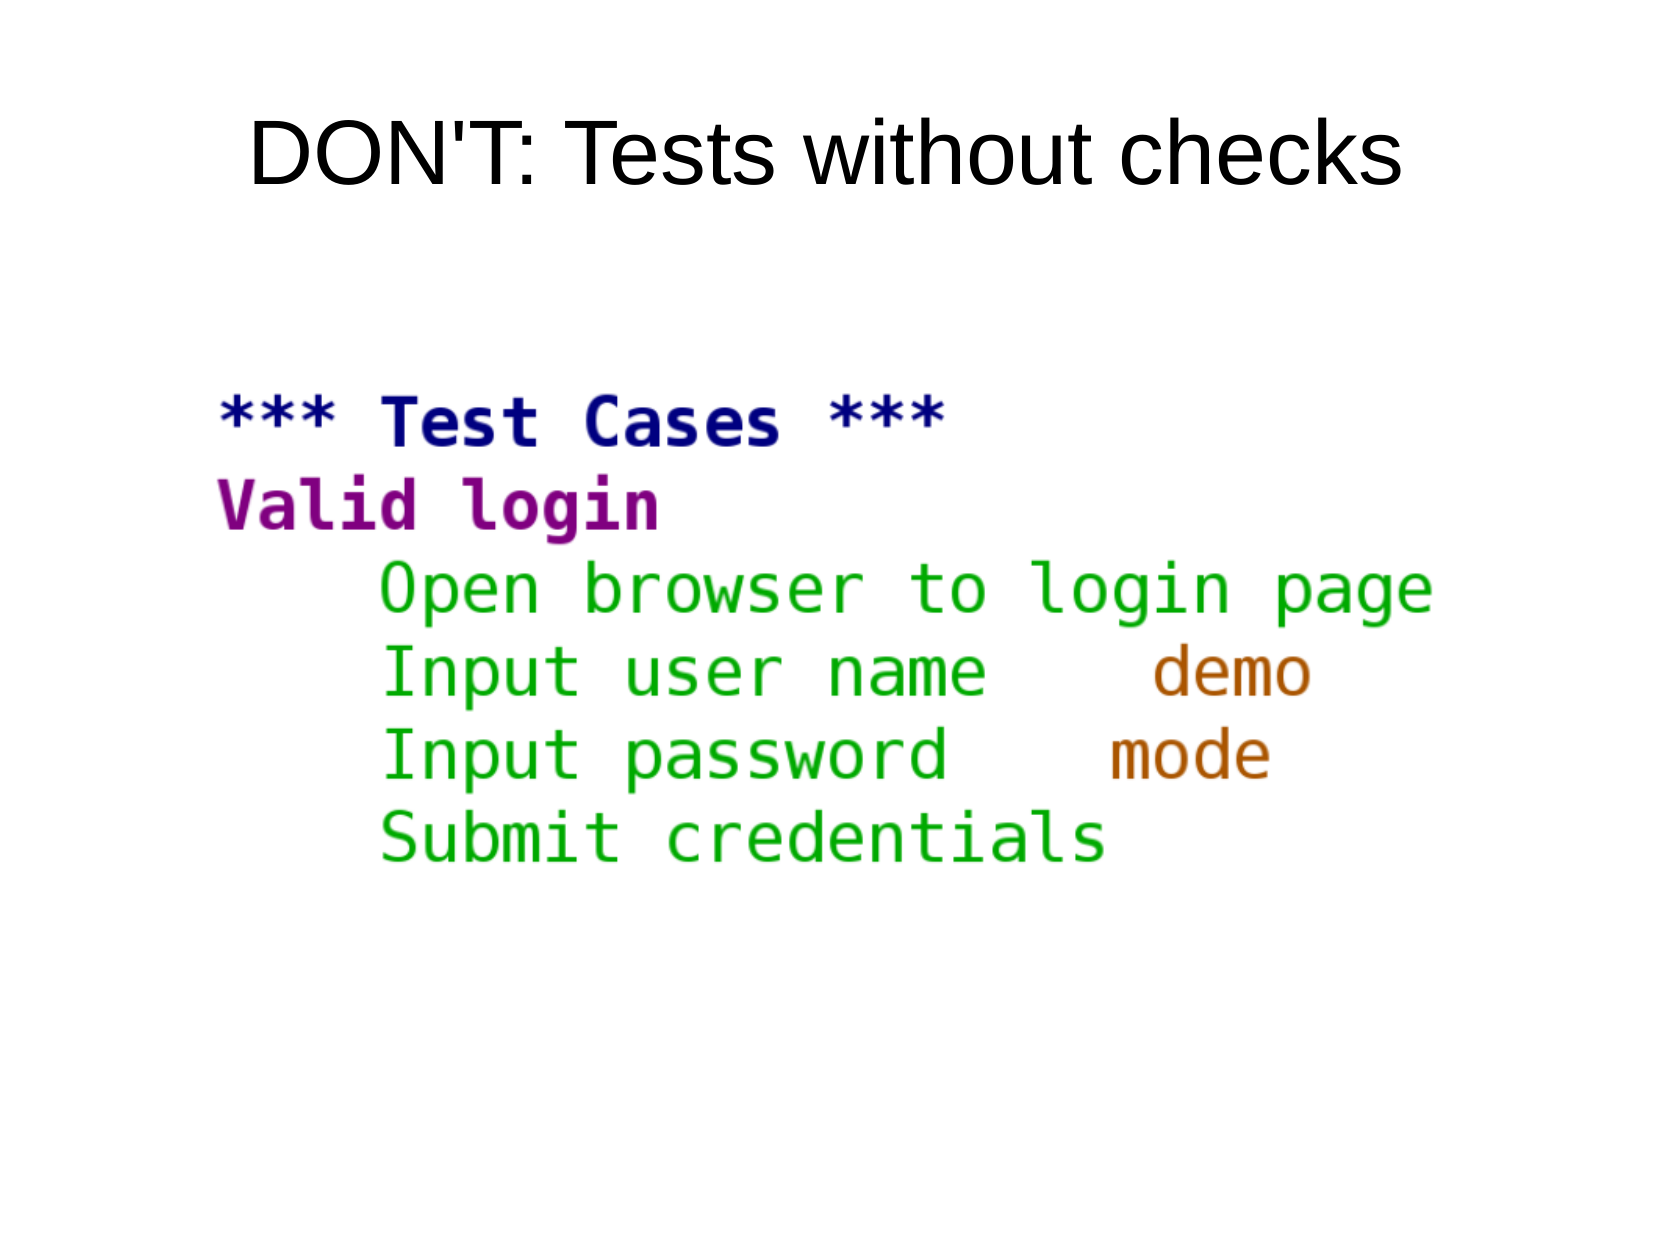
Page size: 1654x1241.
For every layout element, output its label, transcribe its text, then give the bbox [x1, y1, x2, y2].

title DON'T: Tests without checks [82, 49, 1571, 257]
picture [200, 367, 1451, 898]
